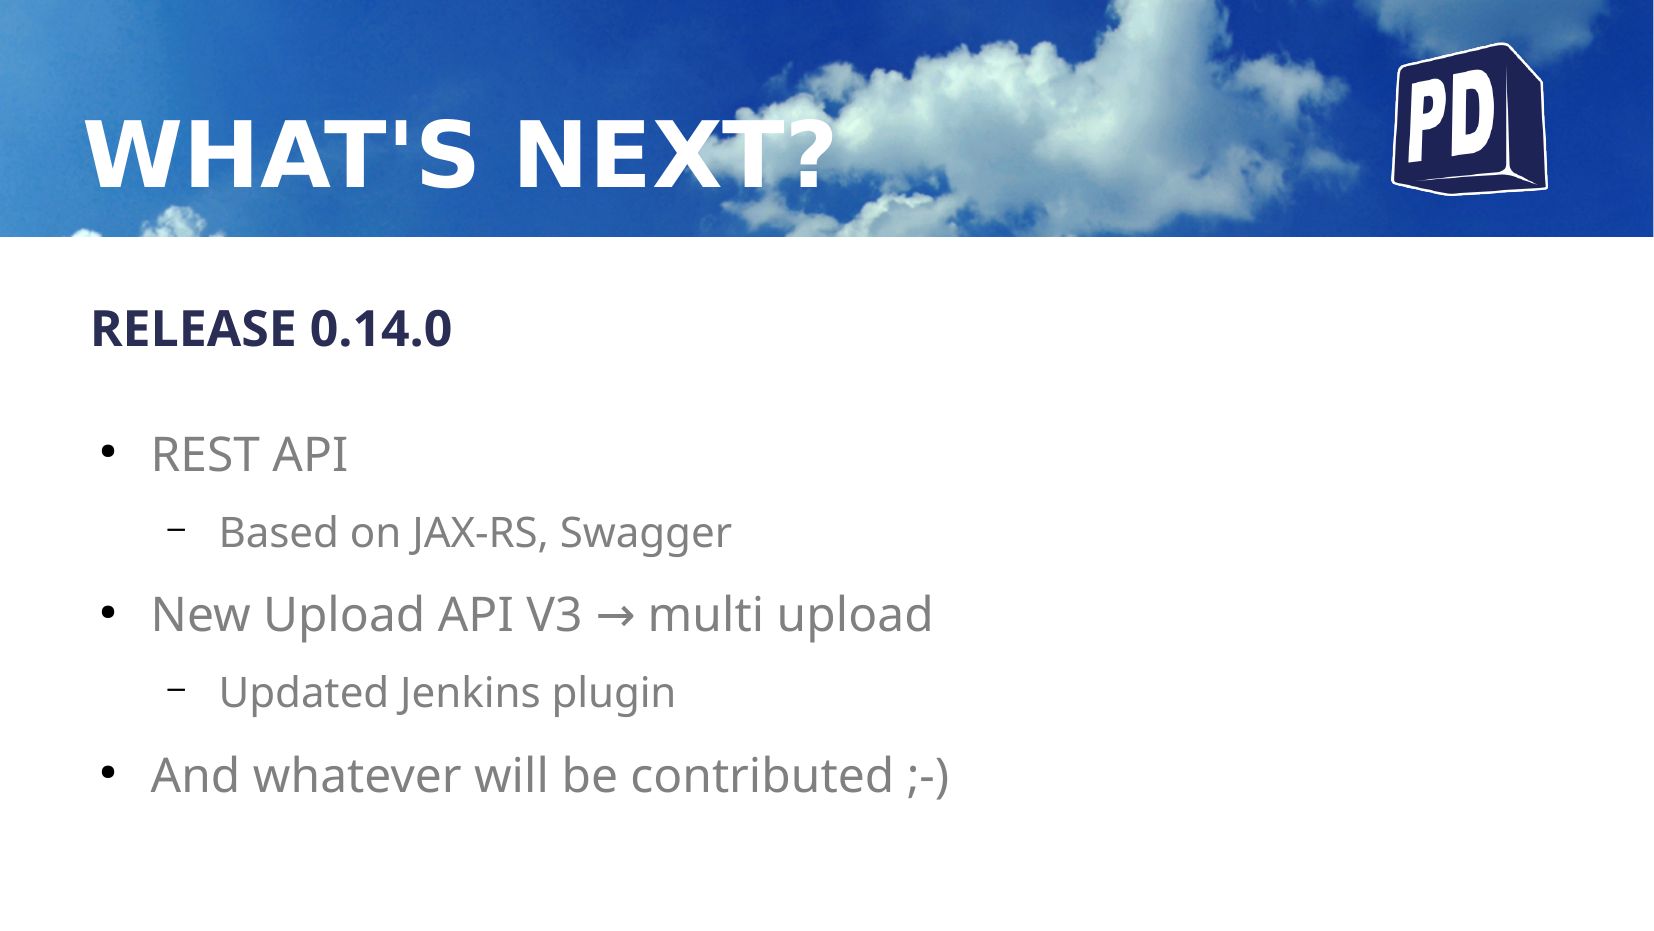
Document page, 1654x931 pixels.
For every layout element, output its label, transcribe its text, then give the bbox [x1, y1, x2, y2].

list REST API Based on JAX-RS, Swagger New Upload API V3 → multi upload Updated Jenkins plugin And whatever will be contributed ;-) [82, 420, 1571, 811]
text_box RELEASE 0.14.0 [75, 285, 931, 376]
title WHAT'S NEXT? [82, 78, 1261, 234]
picture [0, 0, 1654, 237]
